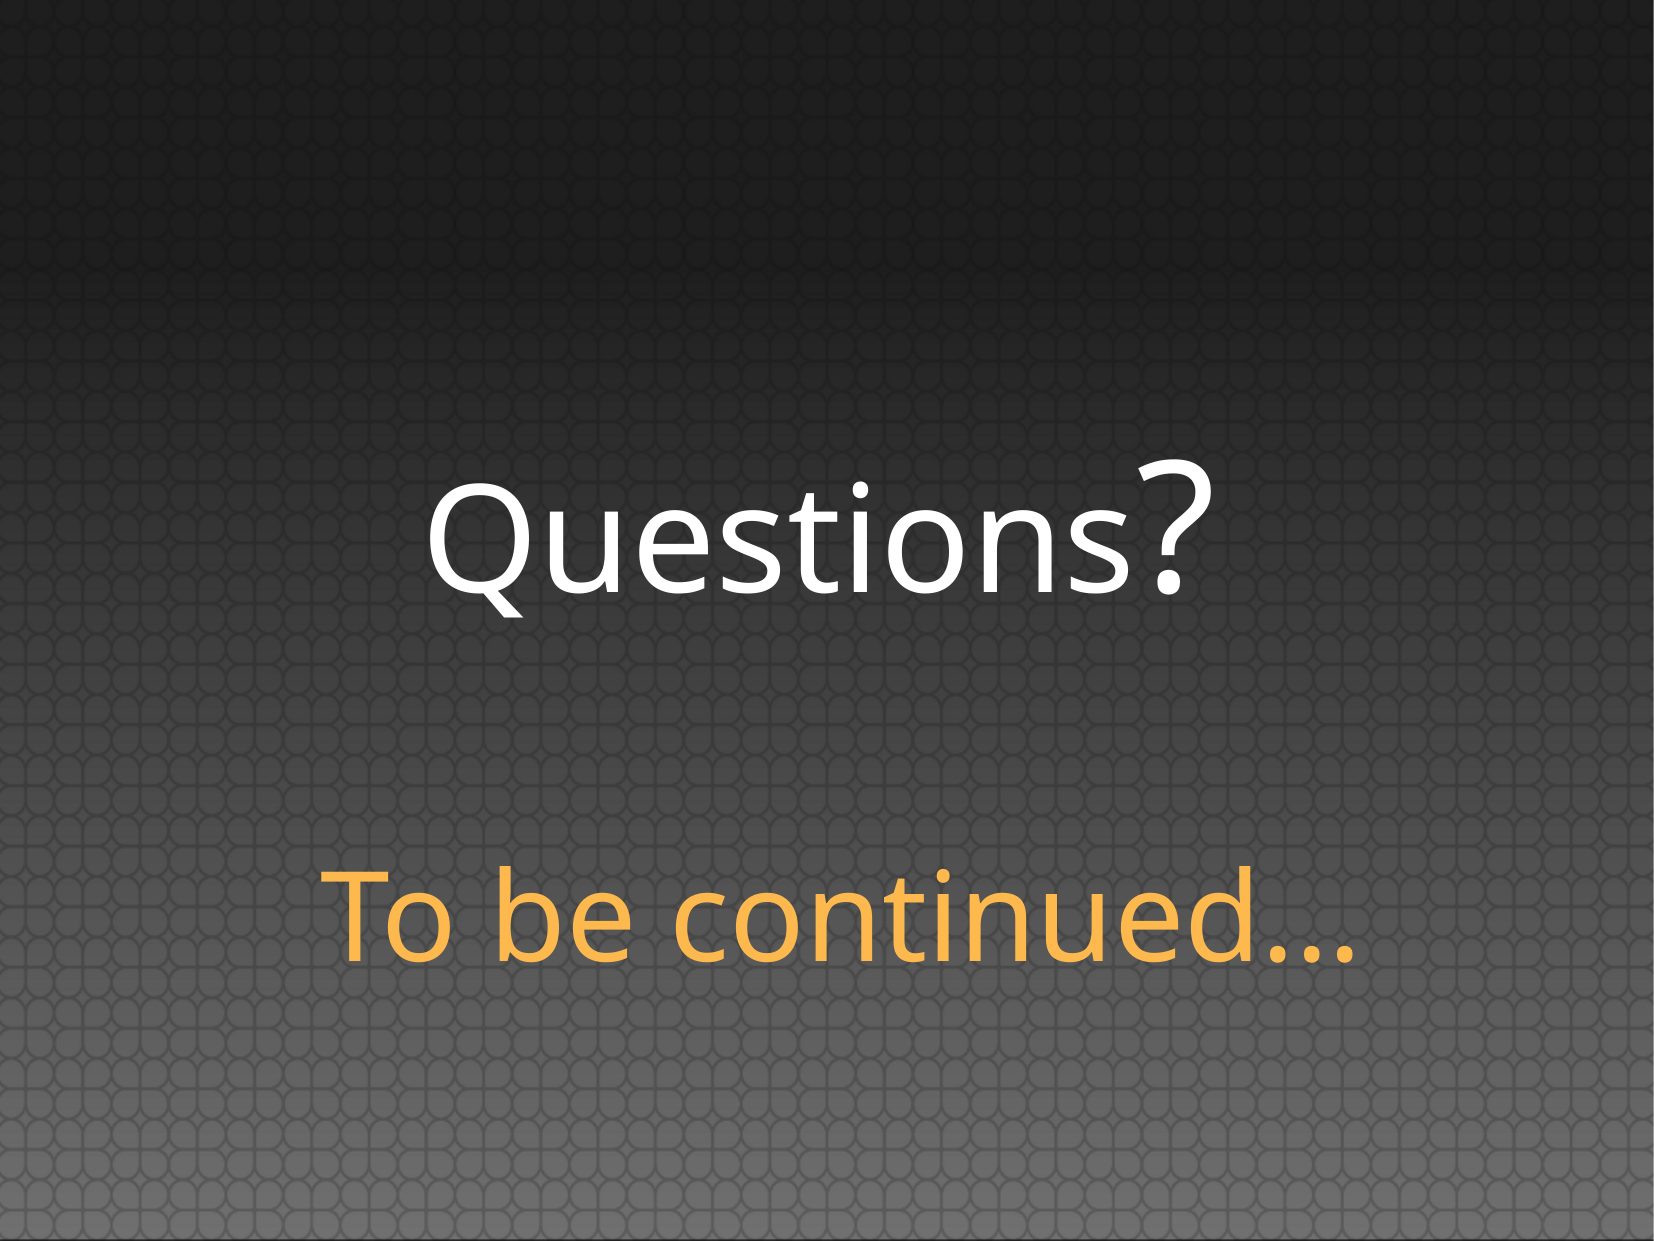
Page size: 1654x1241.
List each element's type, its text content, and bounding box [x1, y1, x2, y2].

text_box To be continued... [249, 820, 1435, 1127]
title Questions? [30, 414, 1606, 628]
picture [0, 0, 1654, 1241]
